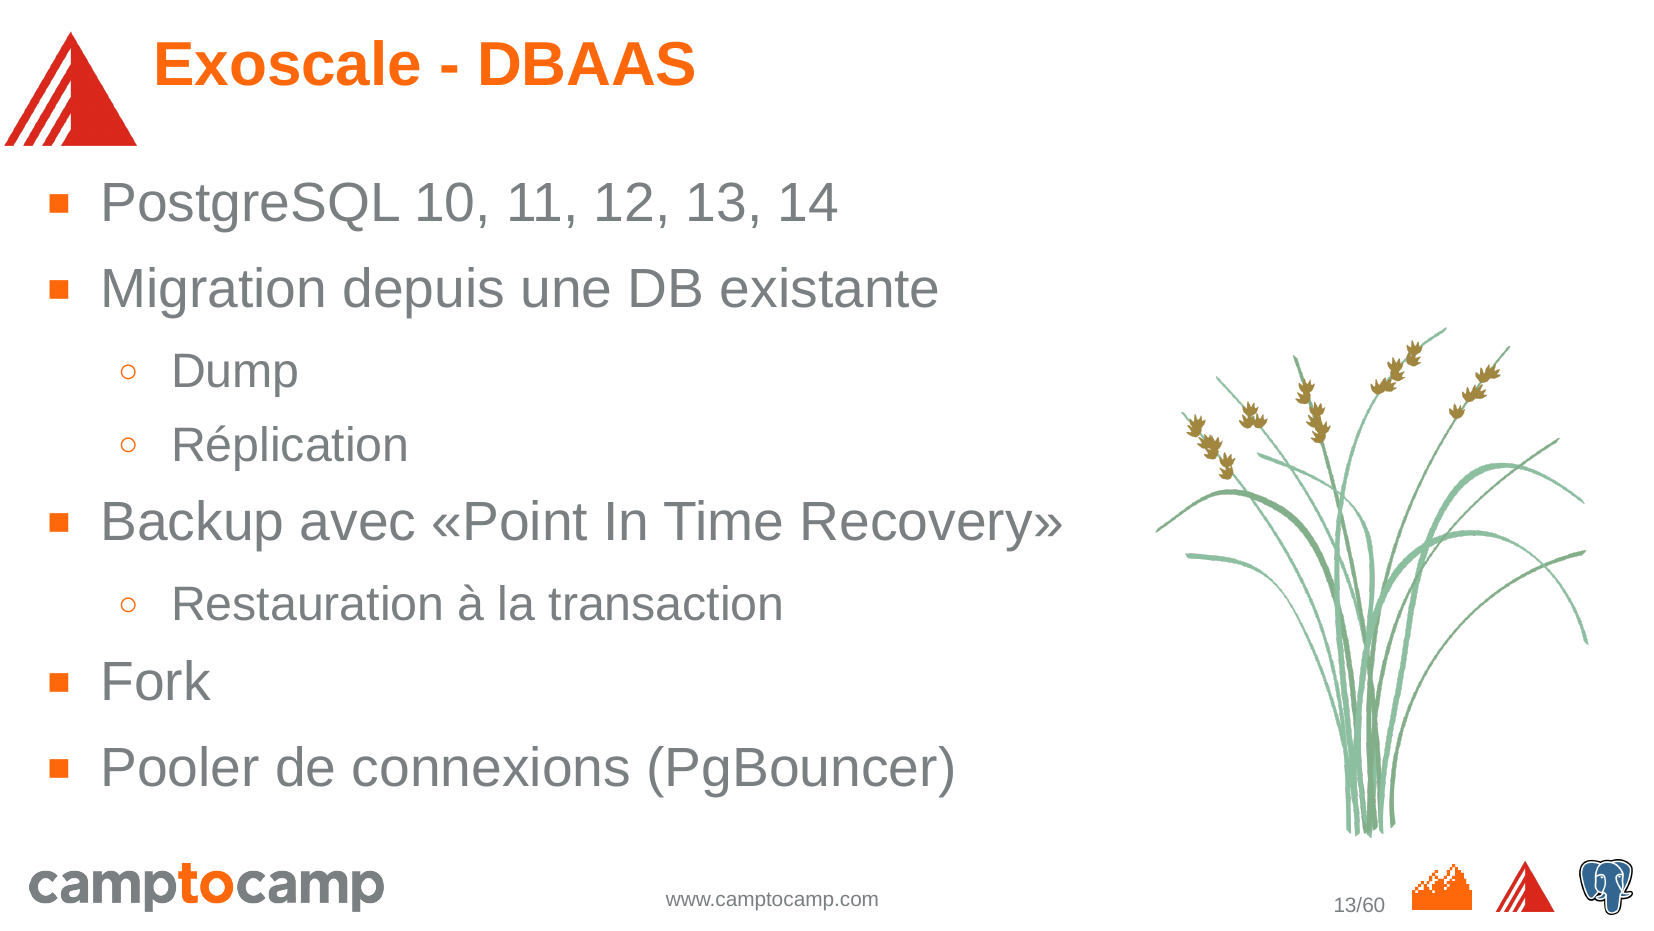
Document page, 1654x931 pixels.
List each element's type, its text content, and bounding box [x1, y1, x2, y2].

picture [1579, 859, 1633, 915]
picture [1495, 856, 1556, 917]
picture [29, 863, 384, 912]
picture [3, 21, 140, 157]
picture [1412, 864, 1472, 910]
title Exoscale - DBAAS [153, 29, 1394, 156]
list PostgreSQL 10, 11, 12, 13, 14 Migration depuis une DB existante Dump Réplication Backup avec «Point In Time Recovery» Restauration à la transaction Fork Pooler de connexions (PgBouncer) [29, 171, 1625, 827]
picture [1152, 324, 1595, 843]
